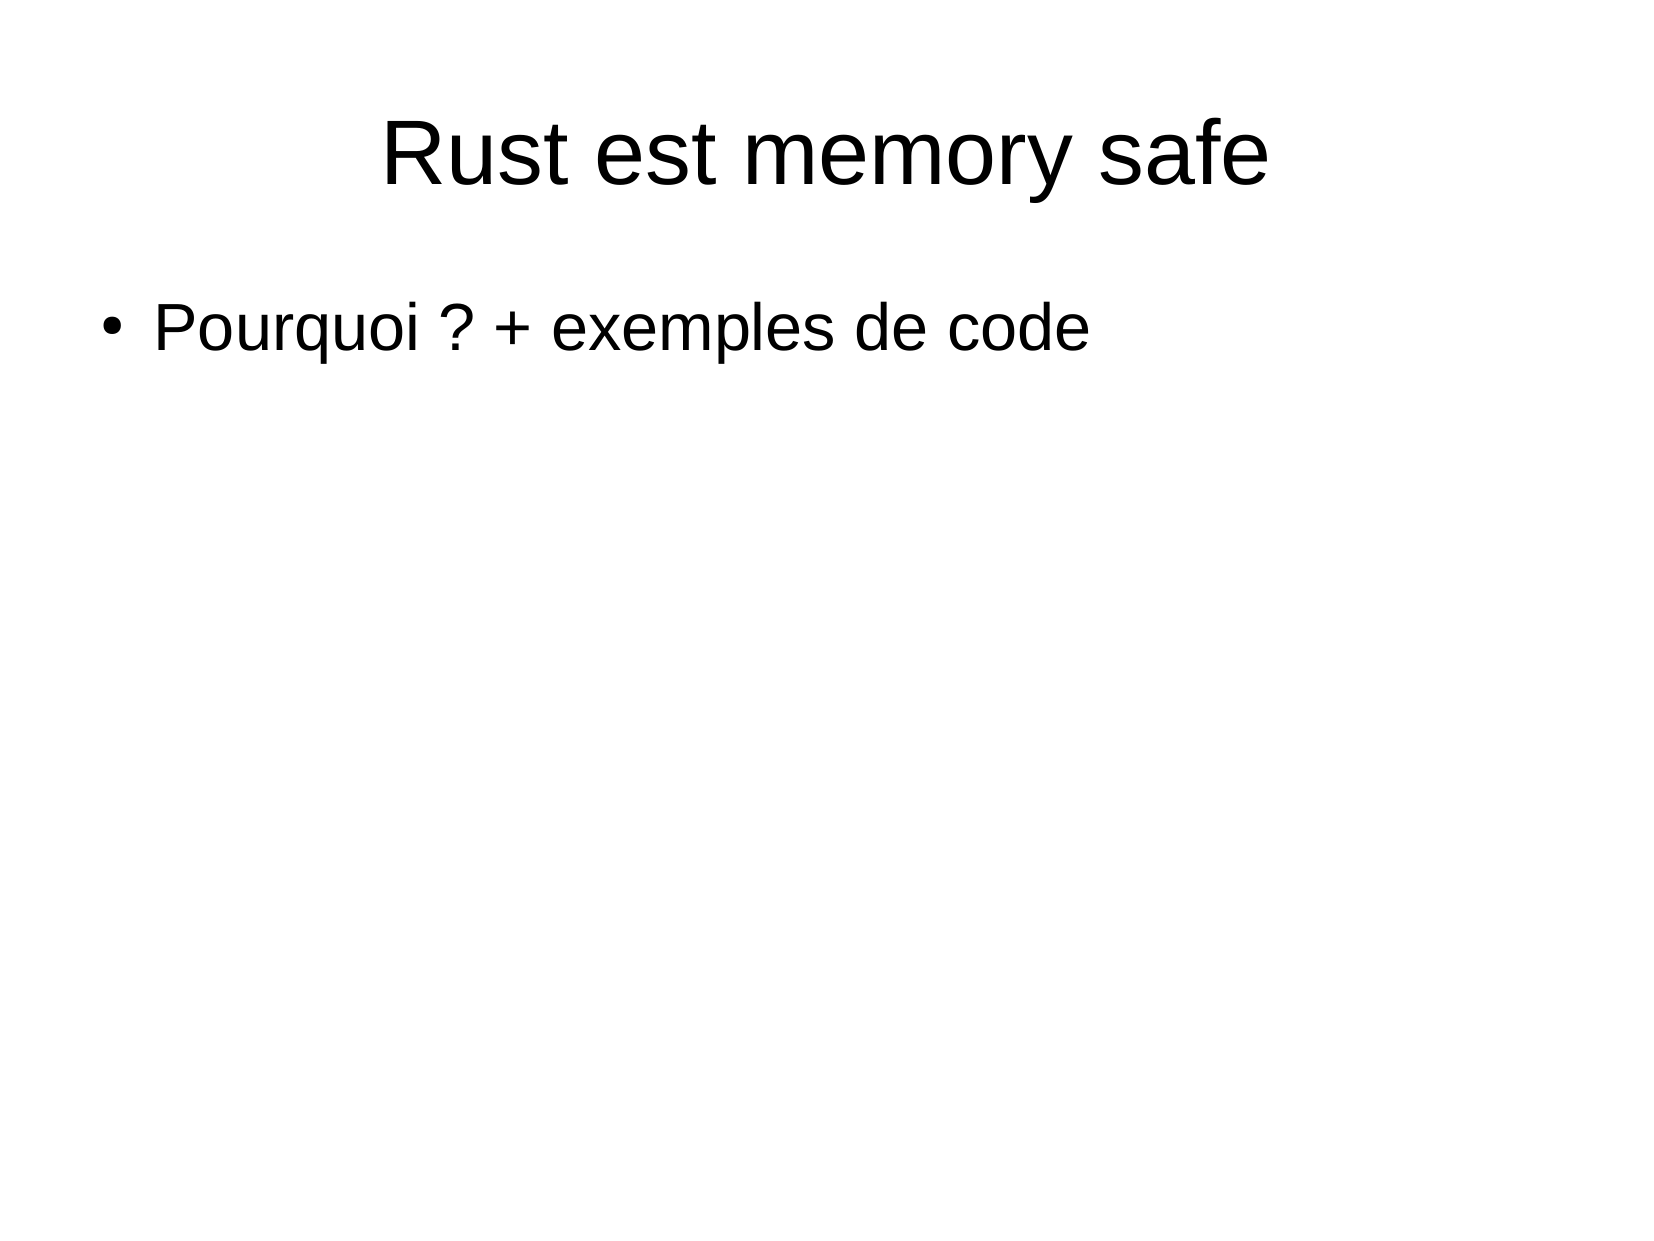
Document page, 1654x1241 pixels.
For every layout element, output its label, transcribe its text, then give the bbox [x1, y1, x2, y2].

title Rust est memory safe [82, 49, 1571, 257]
list Pourquoi ? + exemples de code [82, 290, 1571, 1010]
